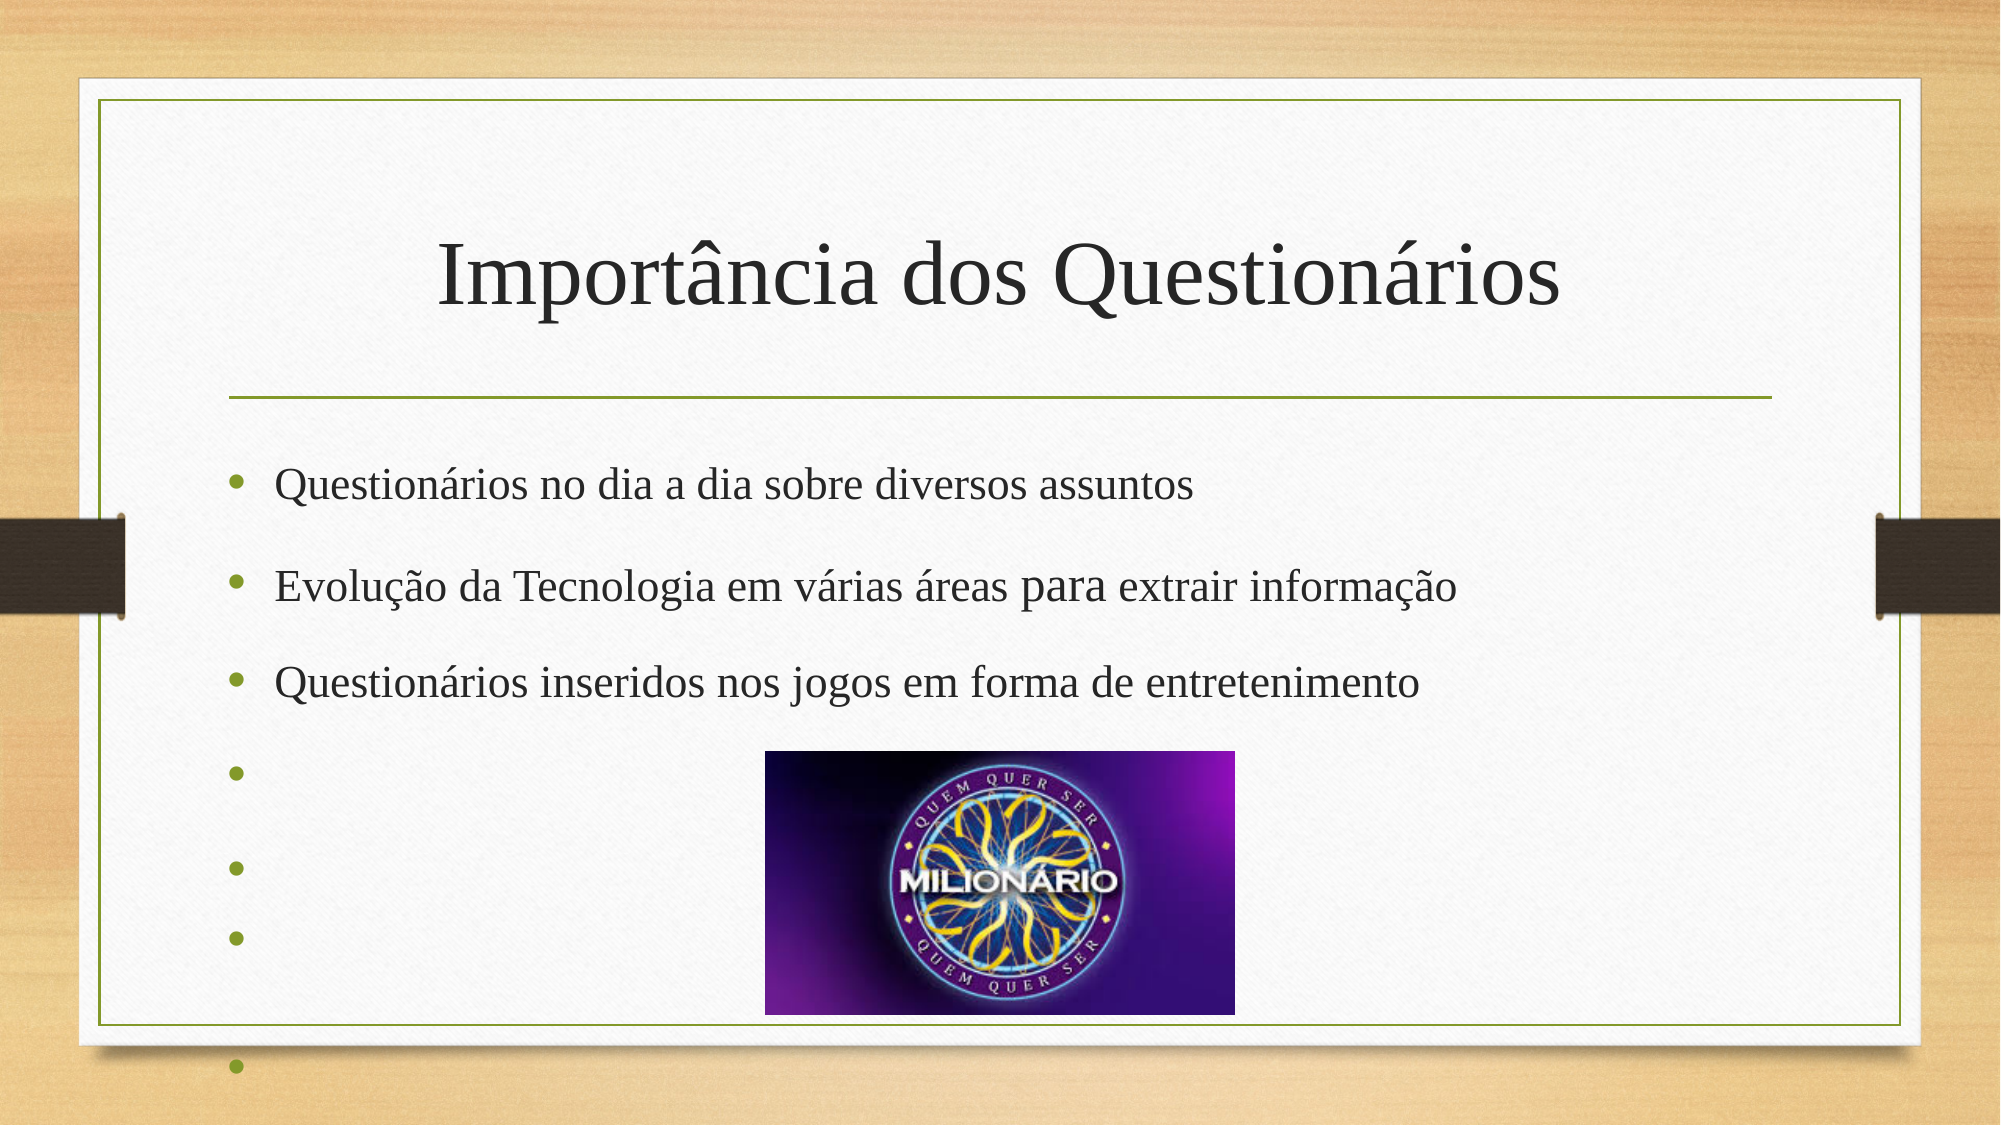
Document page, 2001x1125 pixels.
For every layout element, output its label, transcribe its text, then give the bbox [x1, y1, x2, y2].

title Importância dos Questionários [212, 161, 1788, 376]
picture [765, 752, 1235, 1015]
list Questionários no dia a dia sobre diversos assuntos Evolução da Tecnologia em várias áreas para extrair informação Questionários inseridos nos jogos em forma de entretenimento [212, 418, 1571, 753]
